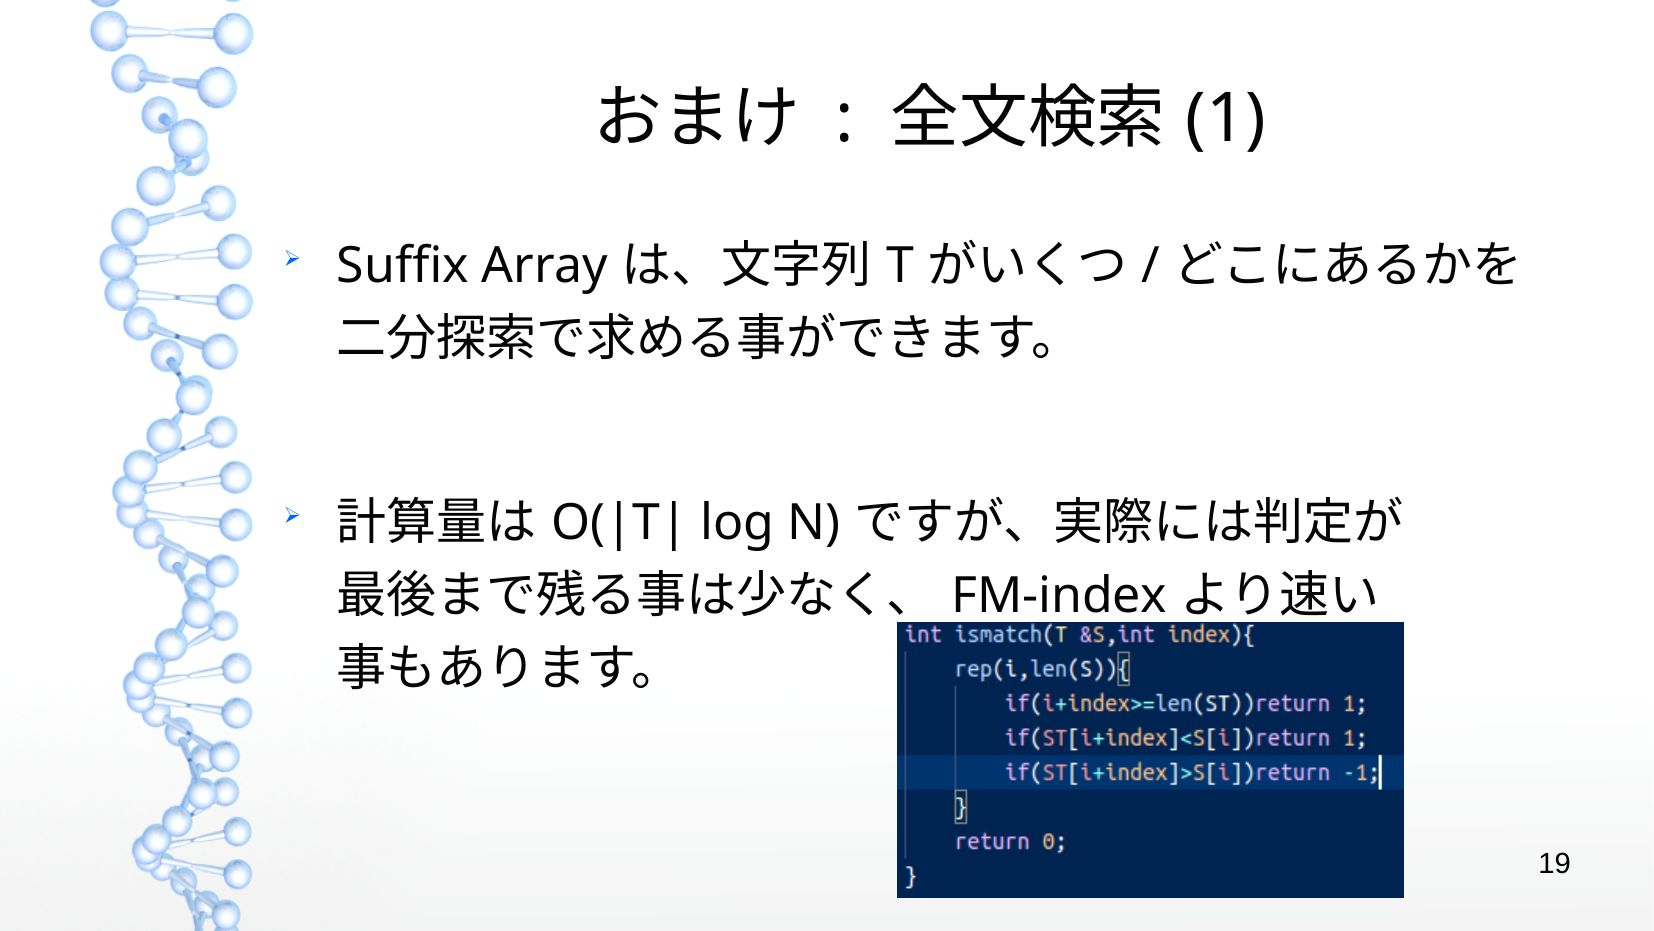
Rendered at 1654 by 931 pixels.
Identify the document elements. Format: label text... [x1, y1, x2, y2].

list Suffix Arrayは、文字列Tがいくつ/どこにあるかを 二分探索で求める事ができます。 計算量はO(|T| log N)ですが、実際には判定が 最後まで残る事は少なく、FM-indexより速い 事もあります。 [265, 224, 1595, 764]
title おまけ : 全文検索(1) [265, 35, 1595, 189]
picture [0, 0, 1654, 931]
